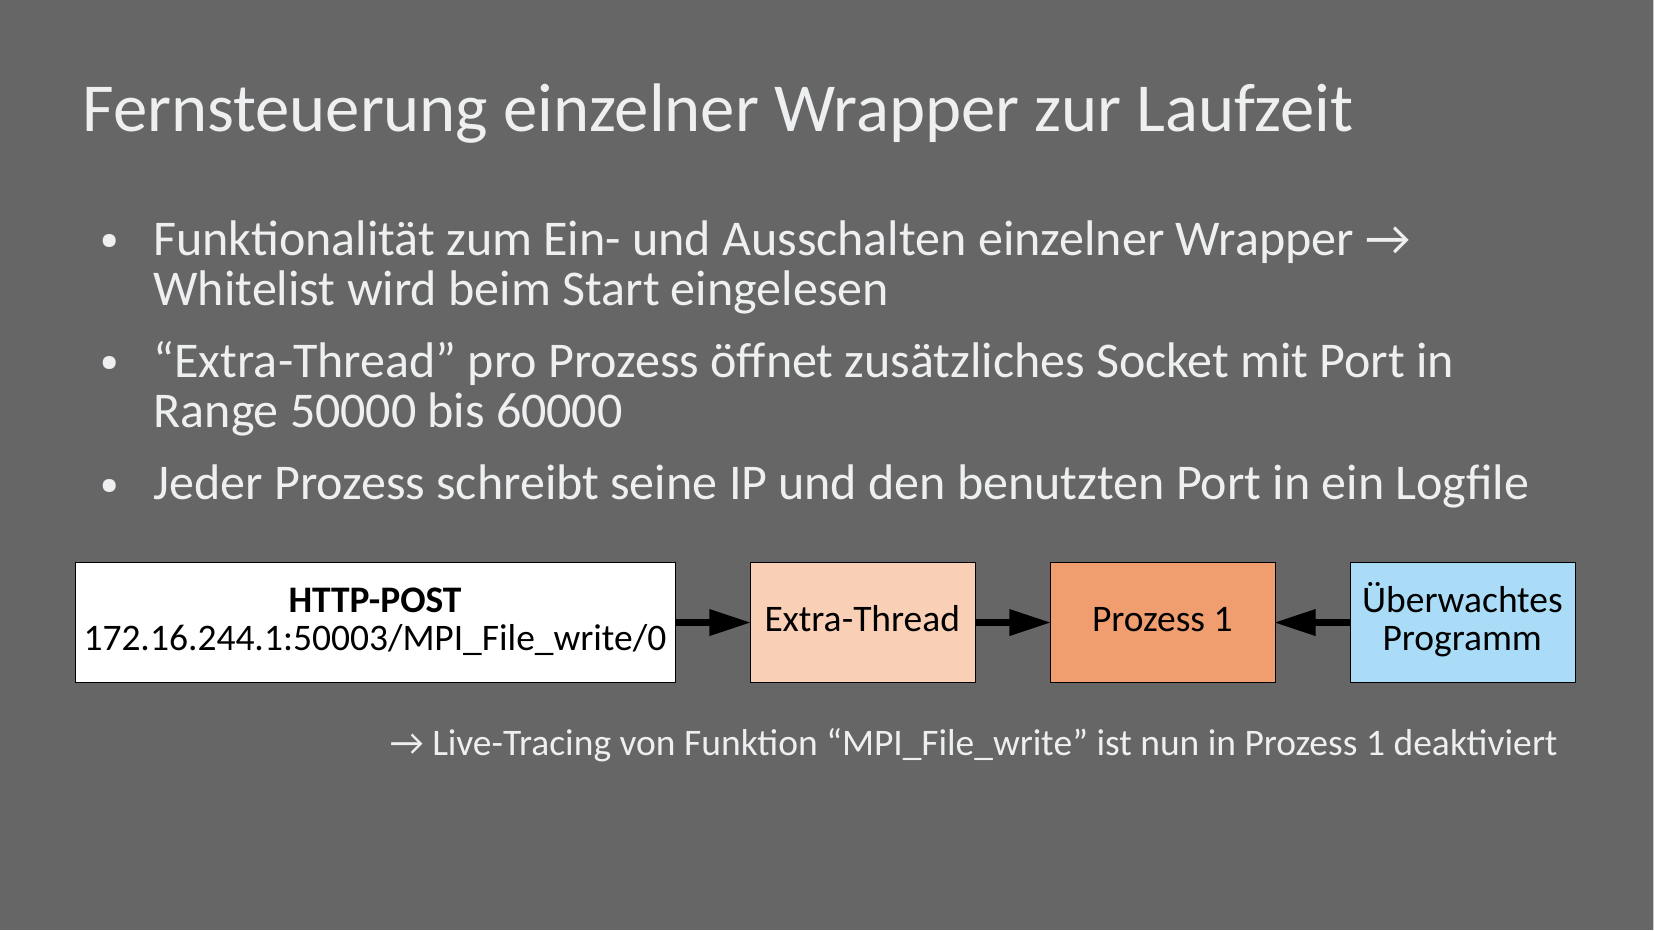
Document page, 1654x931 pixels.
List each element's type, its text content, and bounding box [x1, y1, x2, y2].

text_box Prozess 1 [1050, 562, 1276, 683]
text_box Überwachtes Programm [1350, 562, 1576, 683]
text_box HTTP-POST 172.16.244.1:50003/MPI_File_write/0 [75, 562, 676, 683]
text_box → Live-Tracing von Funktion “MPI_File_write” ist nun in Prozess 1 deaktiviert [375, 720, 1574, 773]
title Fernsteuerung einzelner Wrapper zur Laufzeit [82, 37, 1571, 193]
list Funktionalität zum Ein- und Ausschalten einzelner Wrapper → Whitelist wird beim Start eingelesen “Extra-Thread” pro Prozess öffnet zusätzliches Socket mit Port in Range 50000 bis 60000 Jeder Prozess schreibt seine IP und den benutzten Port in ein Logfile [82, 217, 1571, 512]
text_box Extra-Thread [750, 562, 976, 683]
